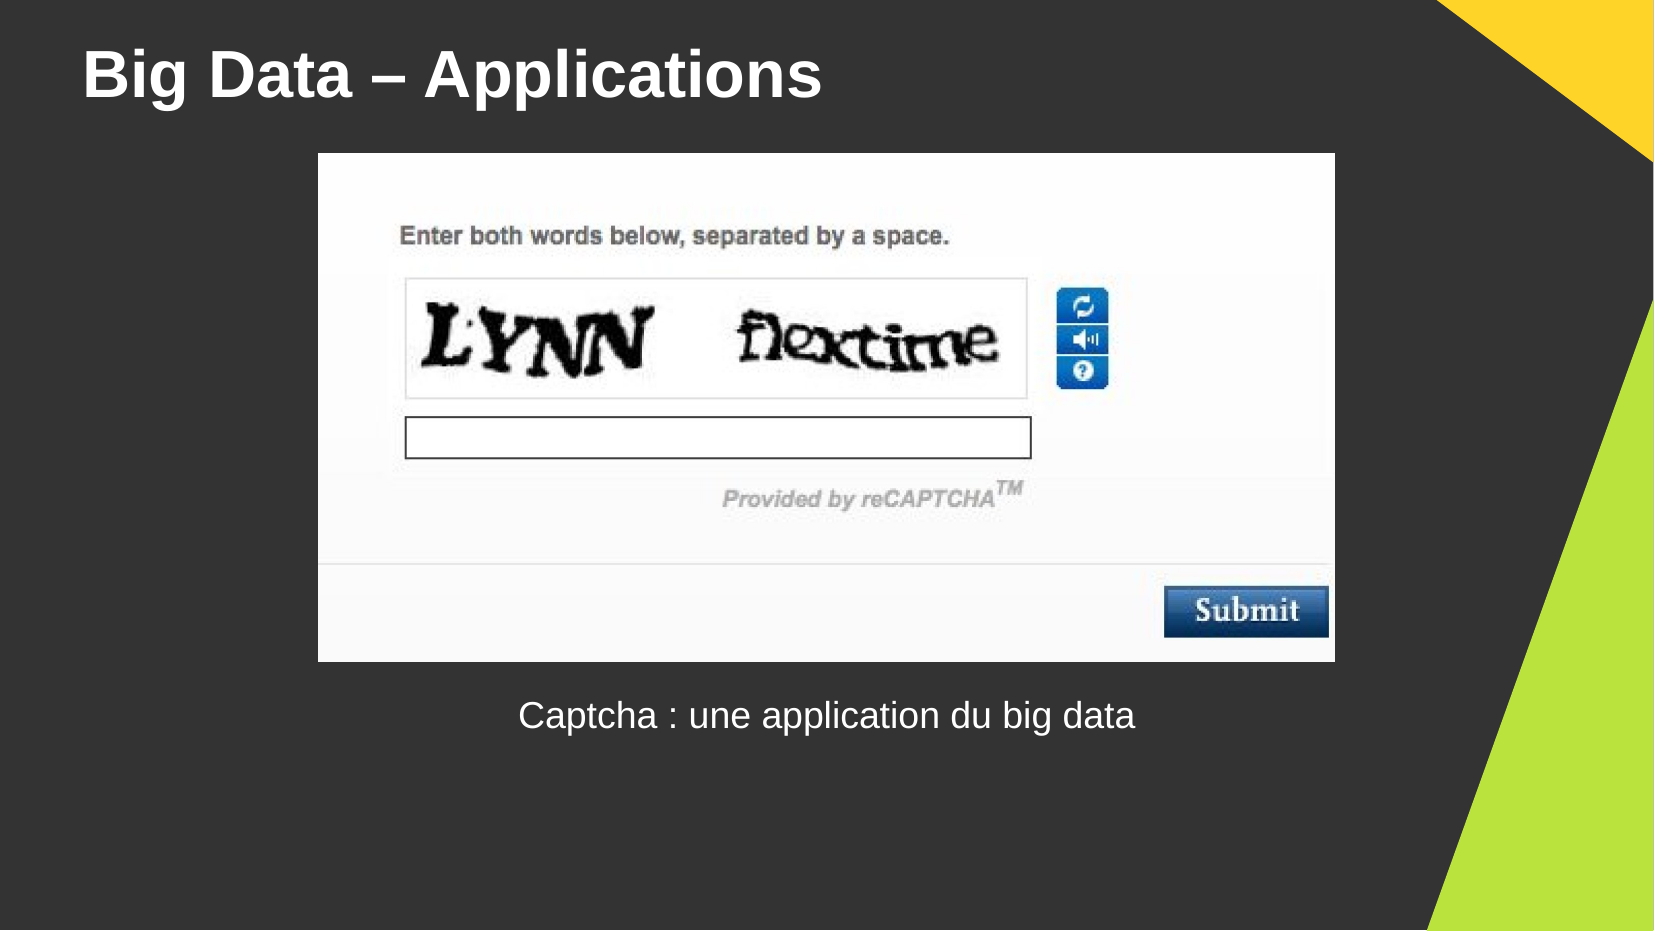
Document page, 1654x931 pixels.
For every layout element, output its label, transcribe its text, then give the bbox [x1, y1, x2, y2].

text_box Captcha : une application du big data [239, 686, 1415, 786]
text_box [1436, 0, 1654, 163]
title Big Data – Applications [82, 37, 1571, 115]
picture [318, 153, 1335, 662]
text_box [1426, 297, 1654, 931]
